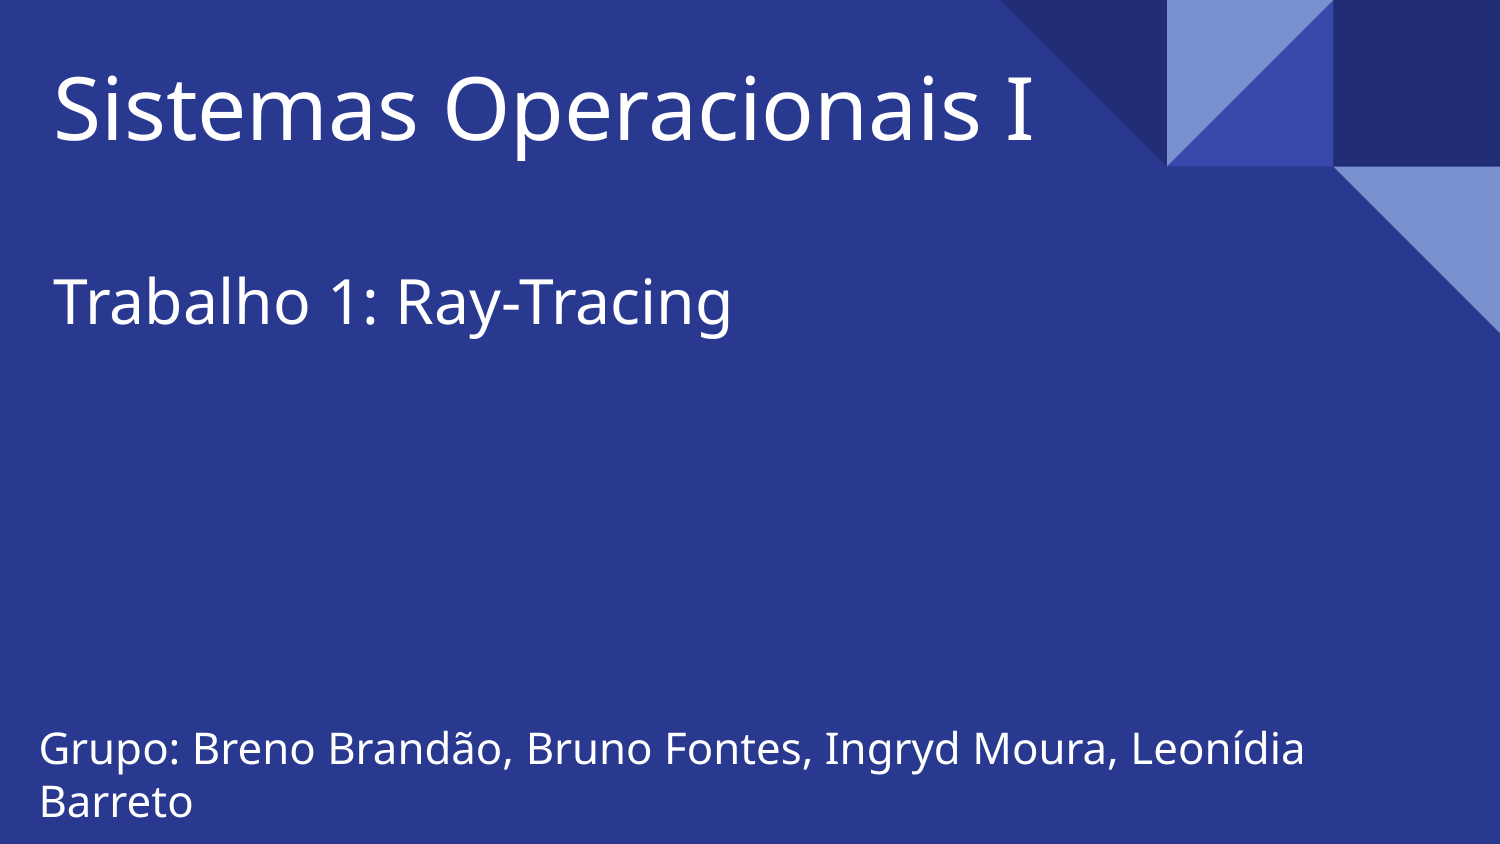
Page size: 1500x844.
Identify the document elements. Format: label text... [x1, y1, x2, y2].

title Sistemas Operacionais I Trabalho 1: Ray-Tracing [38, 214, 1283, 353]
subtitle Grupo: Breno Brandão, Bruno Fontes, Ingryd Moura, Leonídia Barreto [23, 705, 1425, 777]
